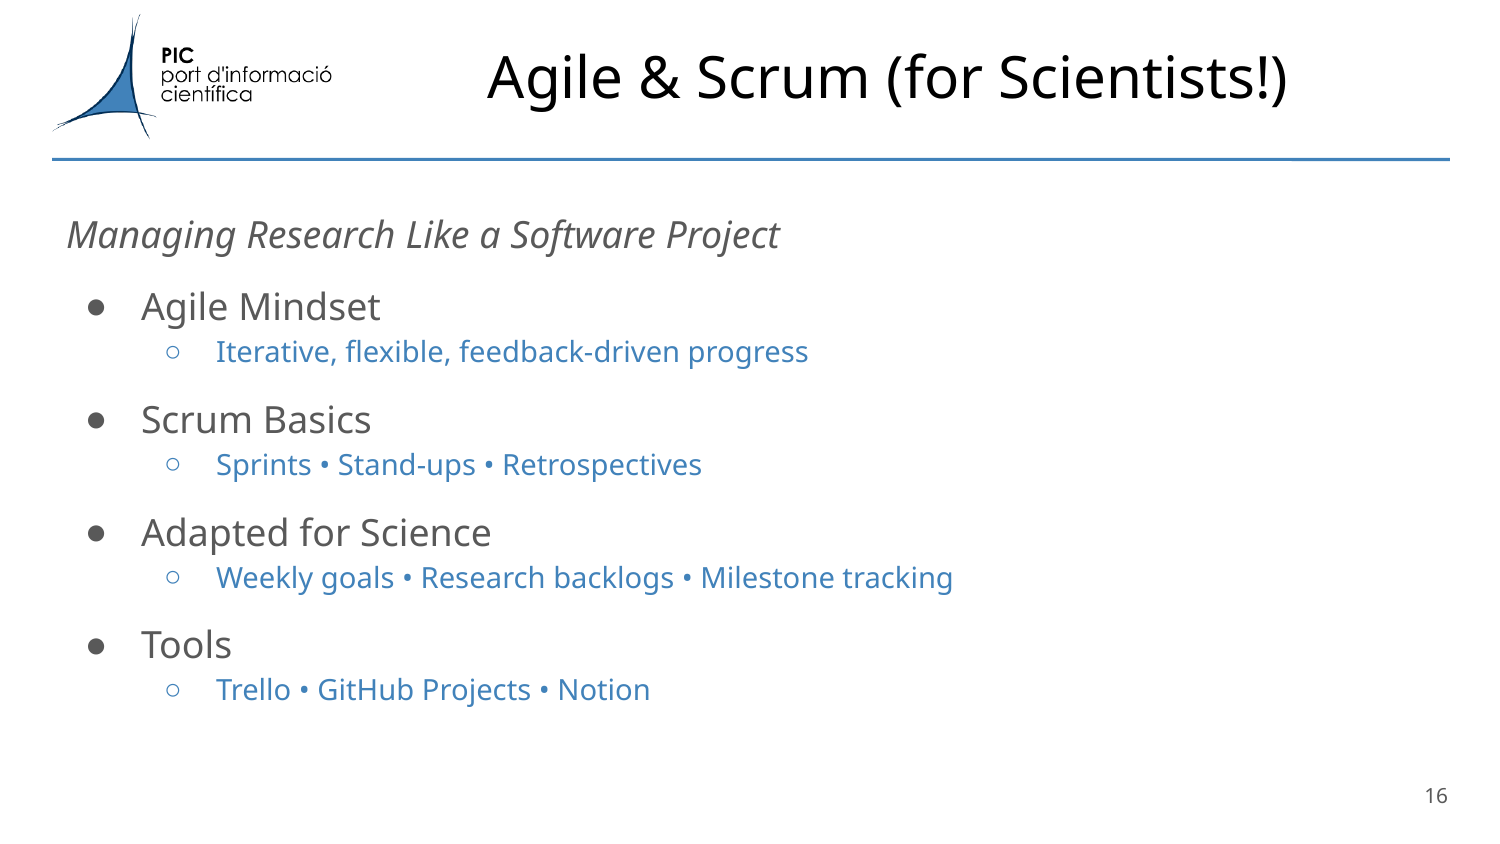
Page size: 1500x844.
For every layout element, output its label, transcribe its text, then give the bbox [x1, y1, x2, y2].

list Managing Research Like a Software Project Agile Mindset Iterative, flexible, feedback-driven progress Scrum Basics Sprints • Stand-ups • Retrospectives Adapted for Science Weekly goals • Research backlogs • Milestone tracking Tools Trello • GitHub Projects • Notion [51, 189, 1449, 750]
picture [50, 10, 327, 141]
slide_number 1 [1372, 764, 1463, 830]
title Agile & Scrum (for Scientists!) [327, 10, 1449, 141]
